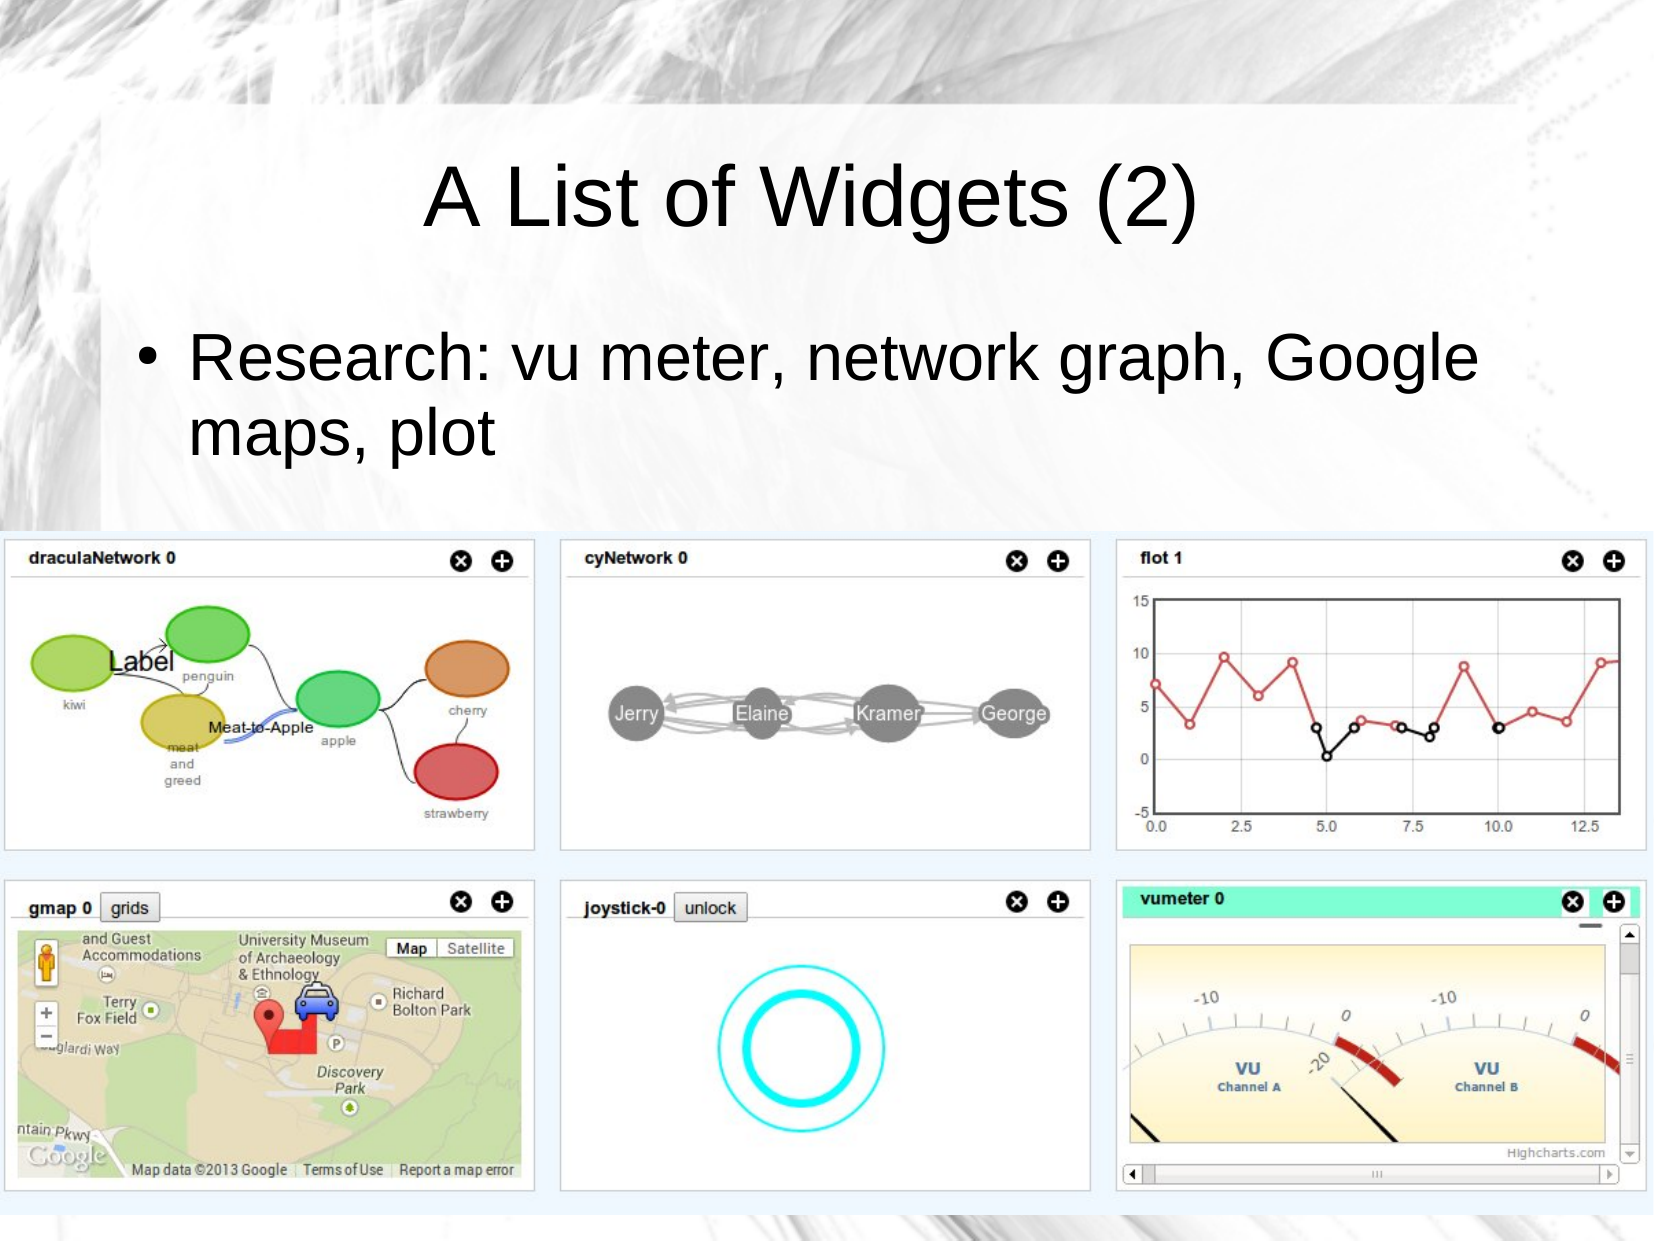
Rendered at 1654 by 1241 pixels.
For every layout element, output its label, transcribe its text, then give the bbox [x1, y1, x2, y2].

list Research: vu meter, network graph, Google maps, plot [118, 319, 1571, 531]
picture [0, 0, 1654, 1241]
title A List of Widgets (2) [118, 112, 1506, 281]
